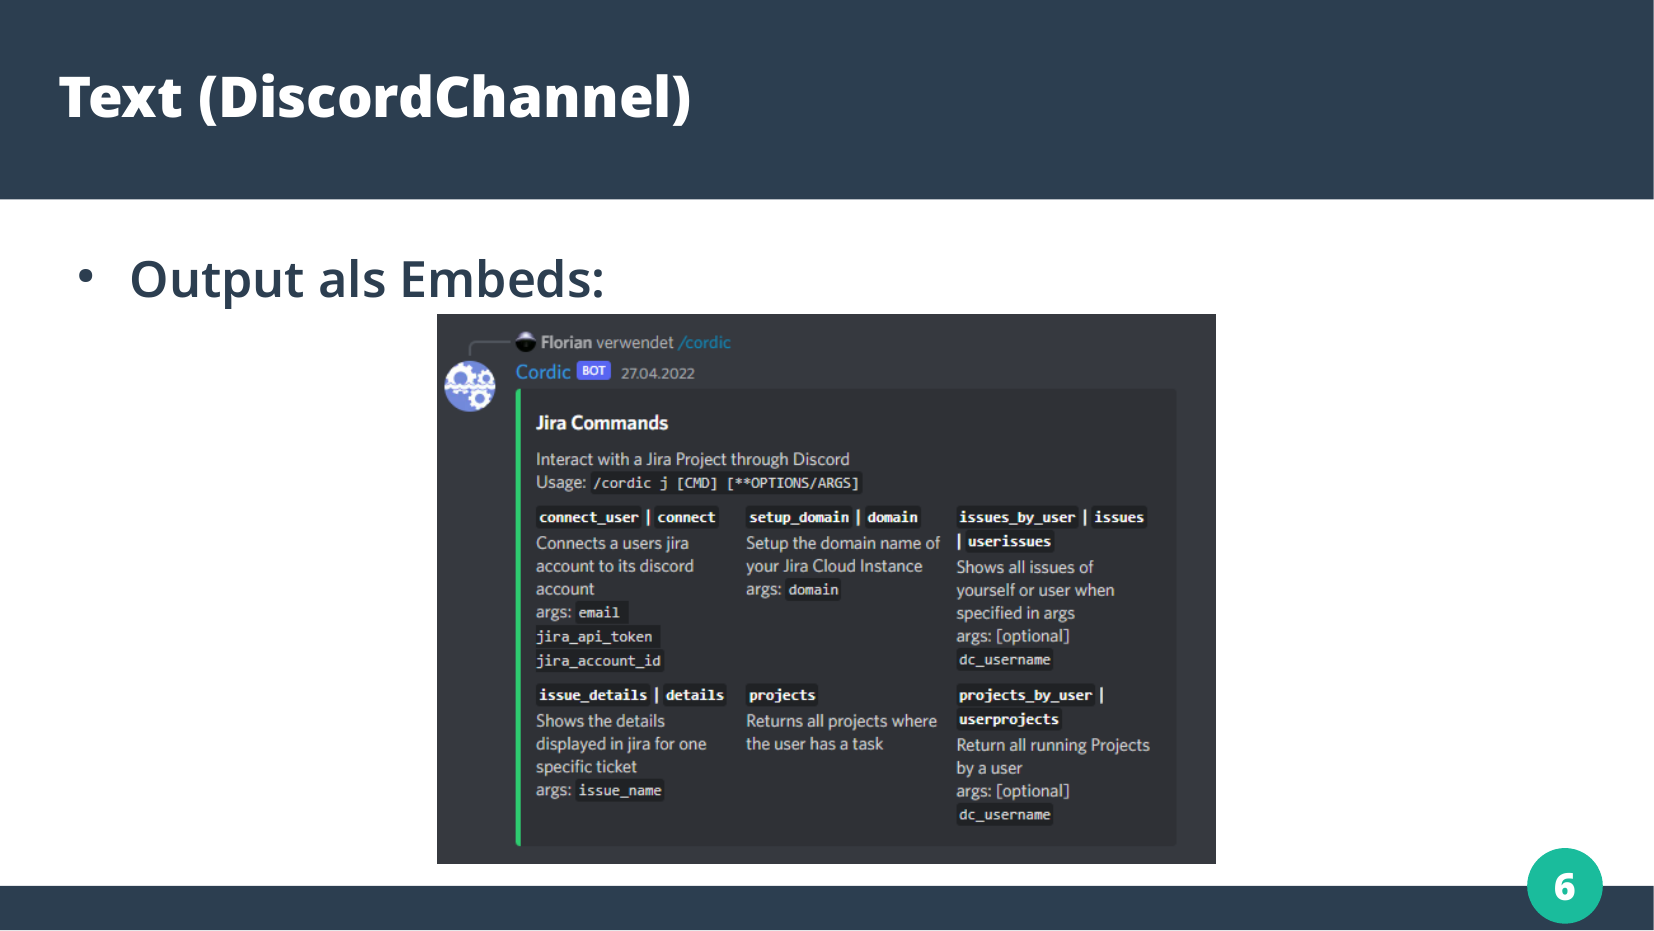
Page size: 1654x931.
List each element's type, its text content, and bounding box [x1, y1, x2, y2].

title Text (DiscordChannel) [59, 37, 1595, 155]
list Output als Embeds: [59, 243, 1595, 864]
picture [437, 314, 1216, 864]
